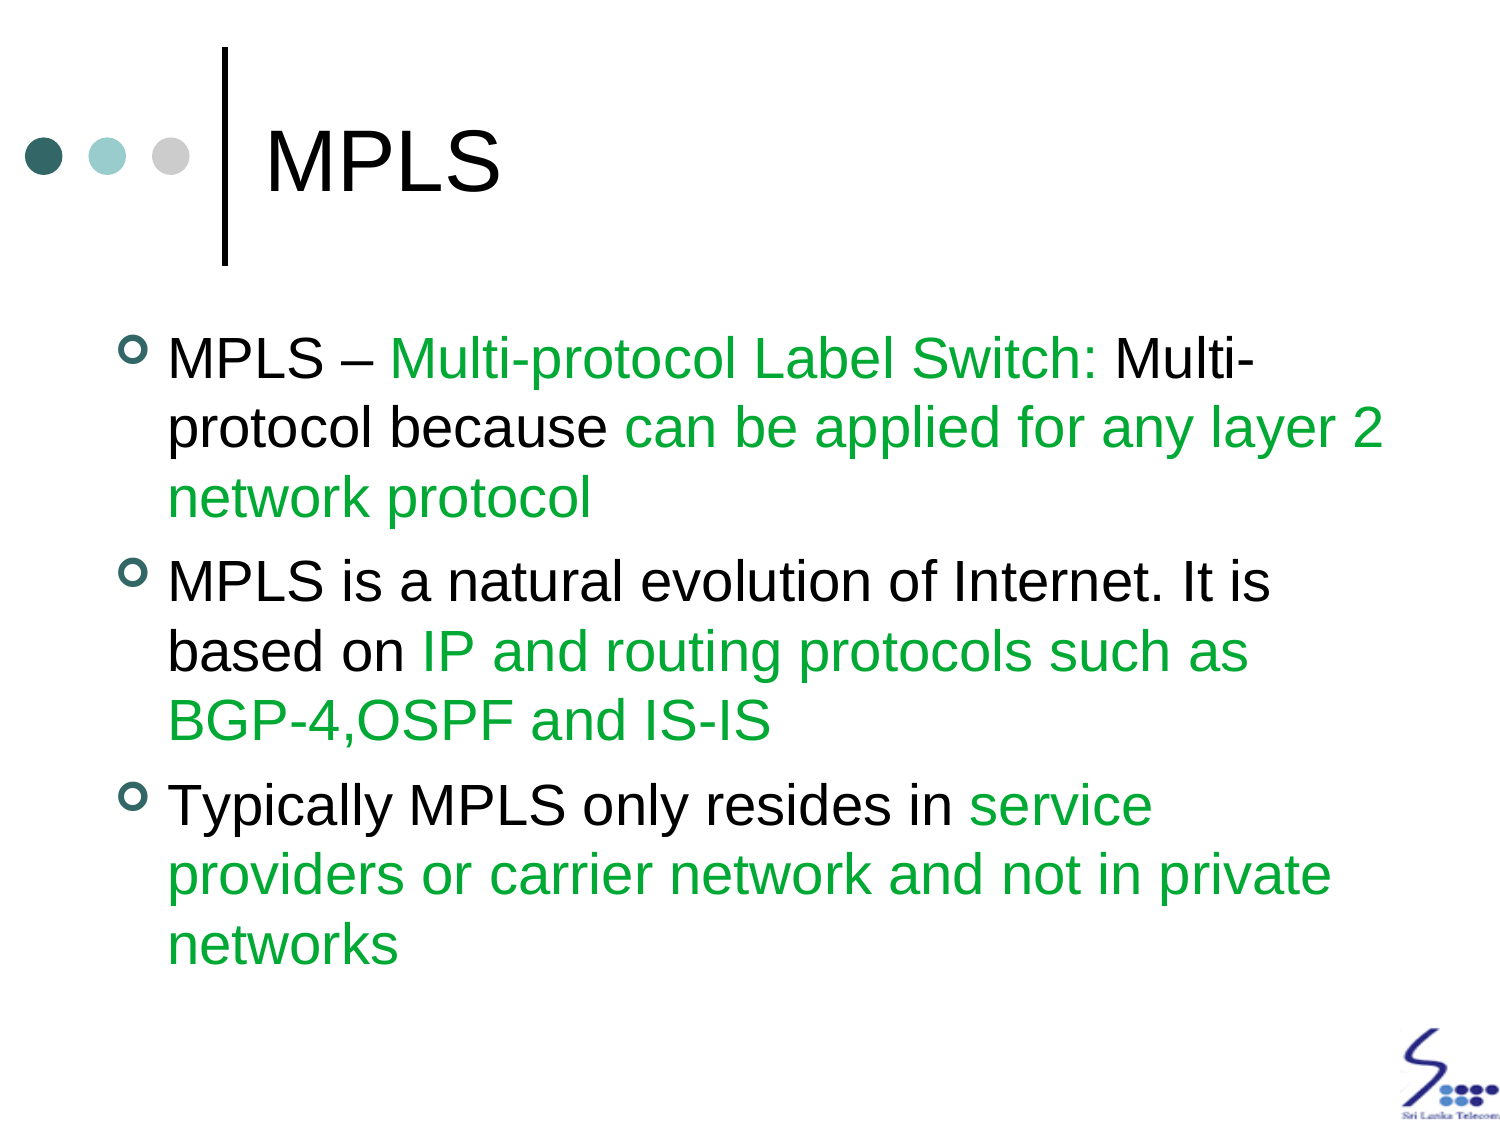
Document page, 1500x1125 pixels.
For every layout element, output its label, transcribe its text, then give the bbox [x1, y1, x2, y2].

title MPLS [249, 31, 1401, 282]
picture [1400, 1024, 1500, 1125]
list MPLS – Multi-protocol Label Switch: Multi-protocol because can be applied for any layer 2 network protocol MPLS is a natural evolution of Internet. It is based on IP and routing protocols such as BGP-4,OSPF and IS-IS Typically MPLS only resides in service providers or carrier network and not in private networks [100, 312, 1400, 988]
